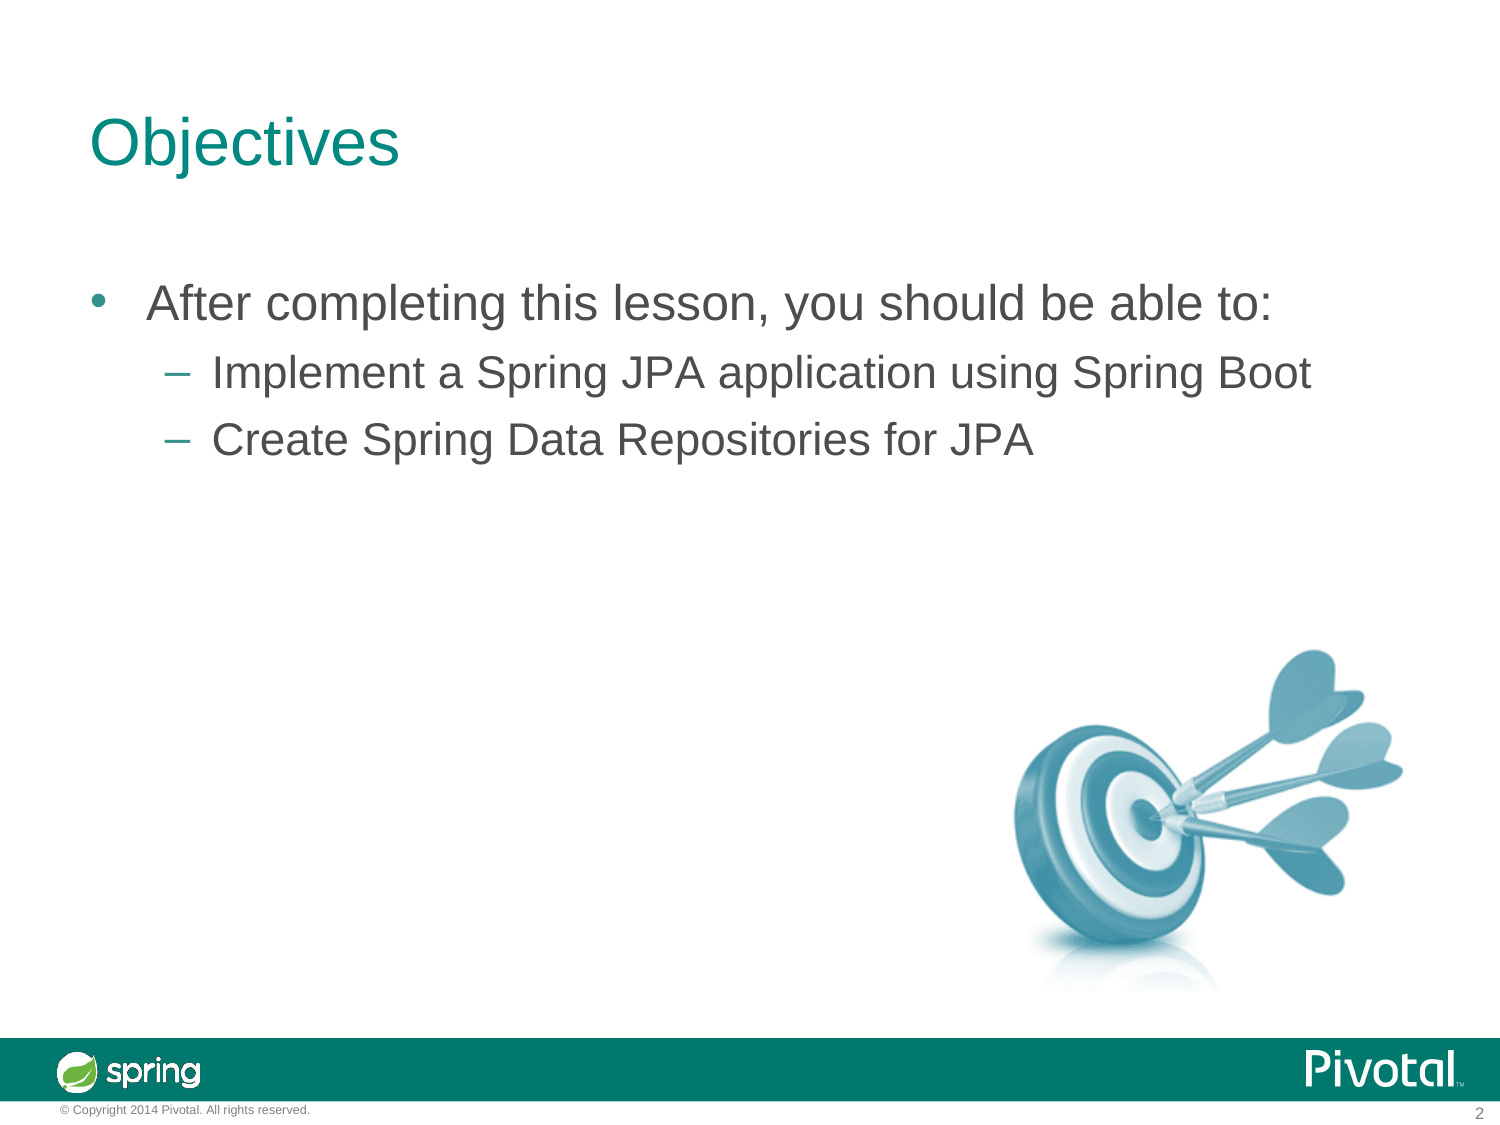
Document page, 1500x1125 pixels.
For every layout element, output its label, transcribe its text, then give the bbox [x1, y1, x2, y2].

list After completing this lesson, you should be able to: Implement a Spring JPA application using Spring Boot Create Spring Data Repositories for JPA [75, 262, 1426, 1005]
picture [1306, 1050, 1464, 1087]
picture [32, 1041, 210, 1103]
title Objectives [75, 45, 1426, 233]
